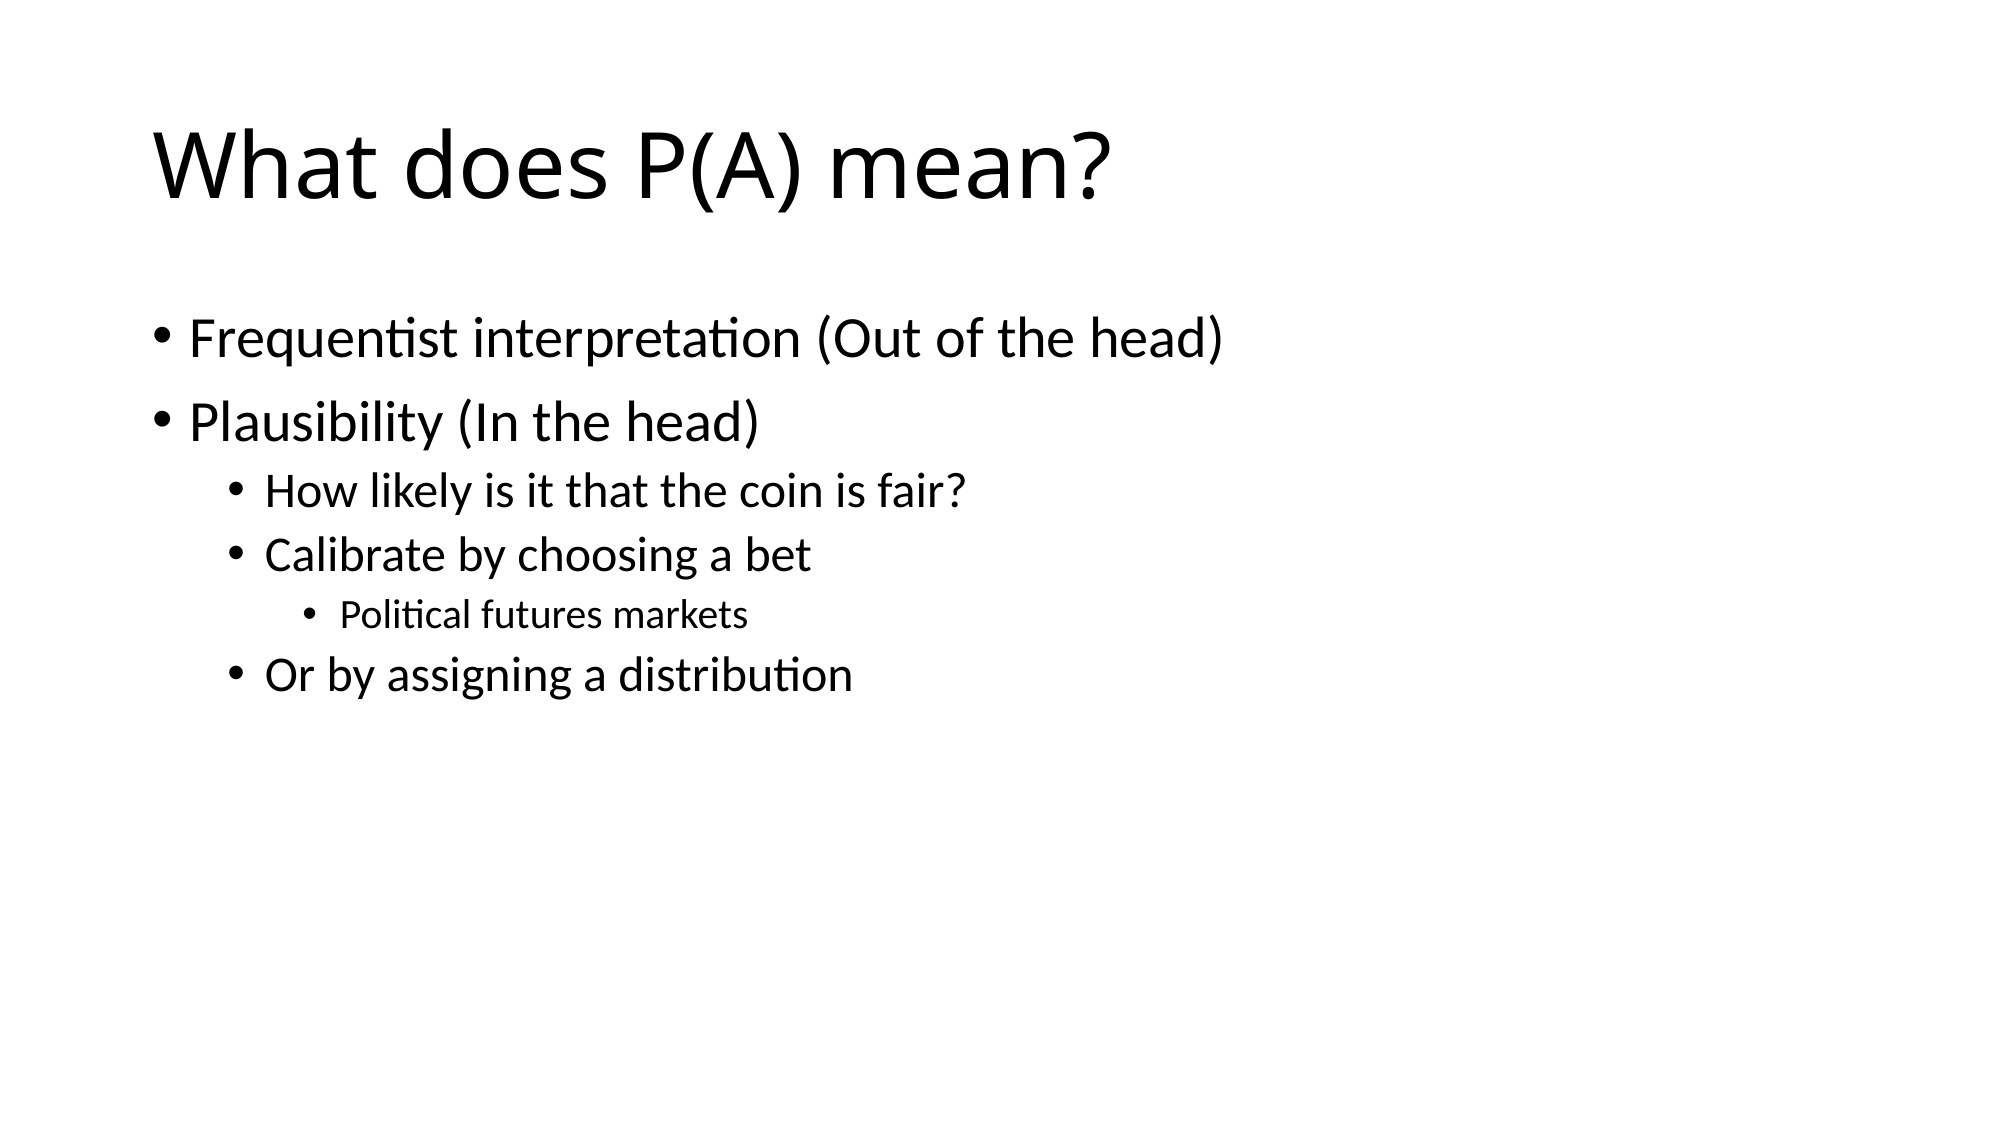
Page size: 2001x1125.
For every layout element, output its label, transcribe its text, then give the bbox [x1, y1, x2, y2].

list Frequentist interpretation (Out of the head) Plausibility (In the head) How likely is it that the coin is fair? Calibrate by choosing a bet Political futures markets Or by assigning a distribution [137, 299, 1863, 850]
title What does P(A) mean? [137, 59, 1863, 278]
